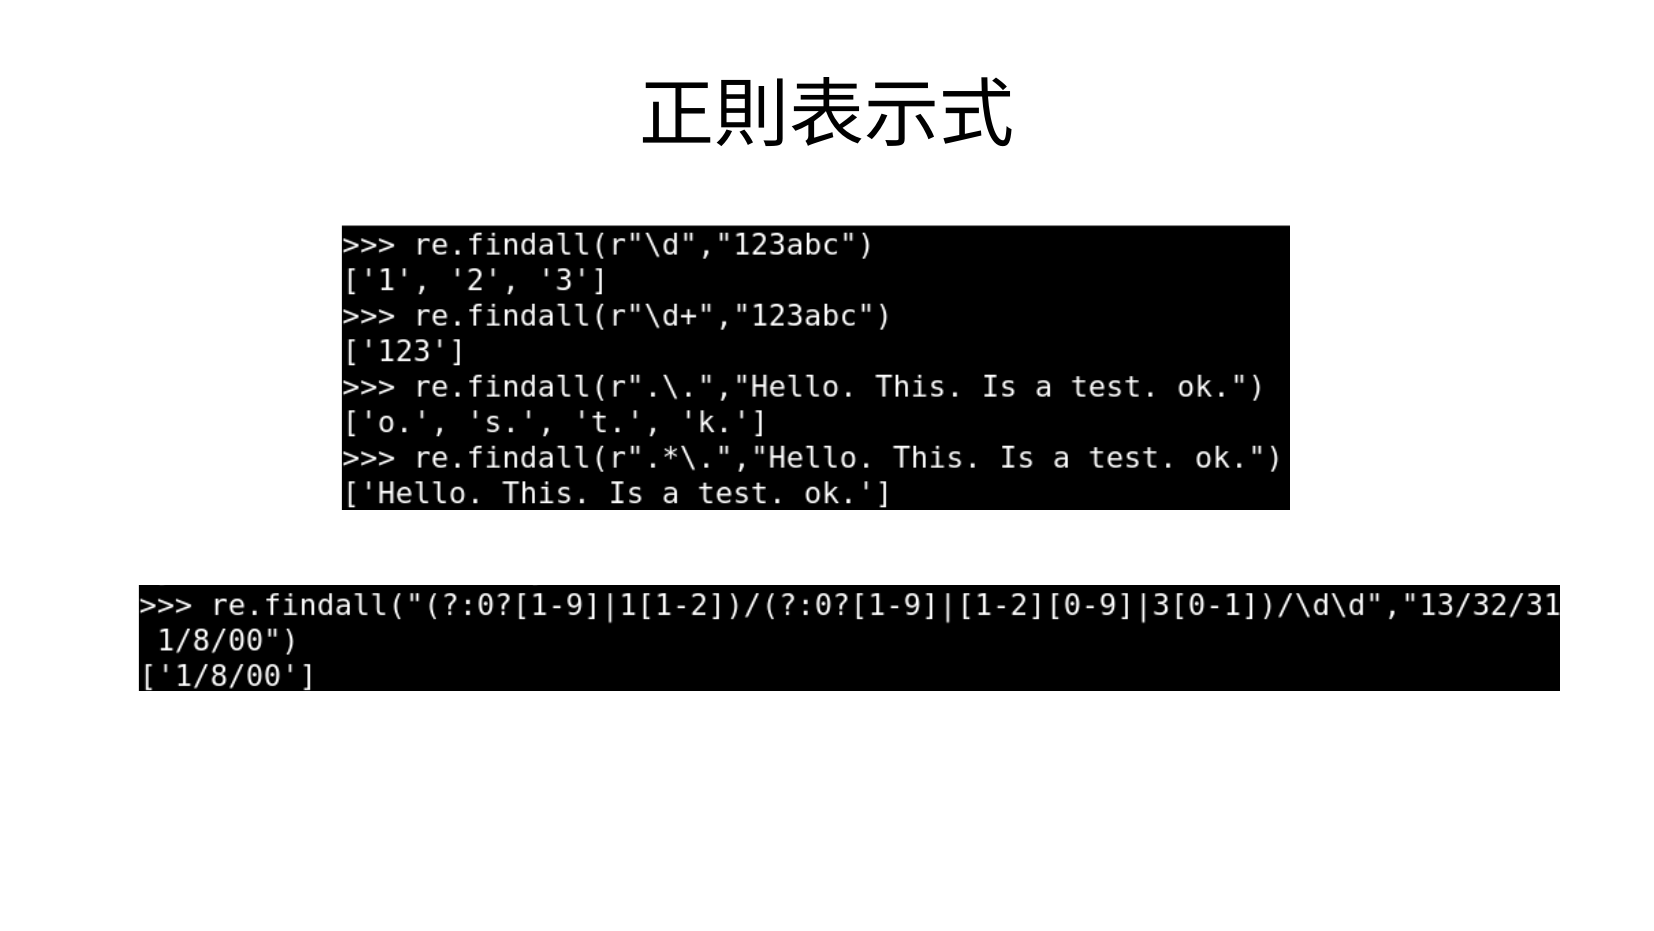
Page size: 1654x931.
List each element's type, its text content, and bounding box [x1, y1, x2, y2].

title 正則表示式 [82, 37, 1571, 193]
picture [138, 585, 1561, 691]
picture [341, 225, 1291, 510]
list [82, 217, 1571, 758]
